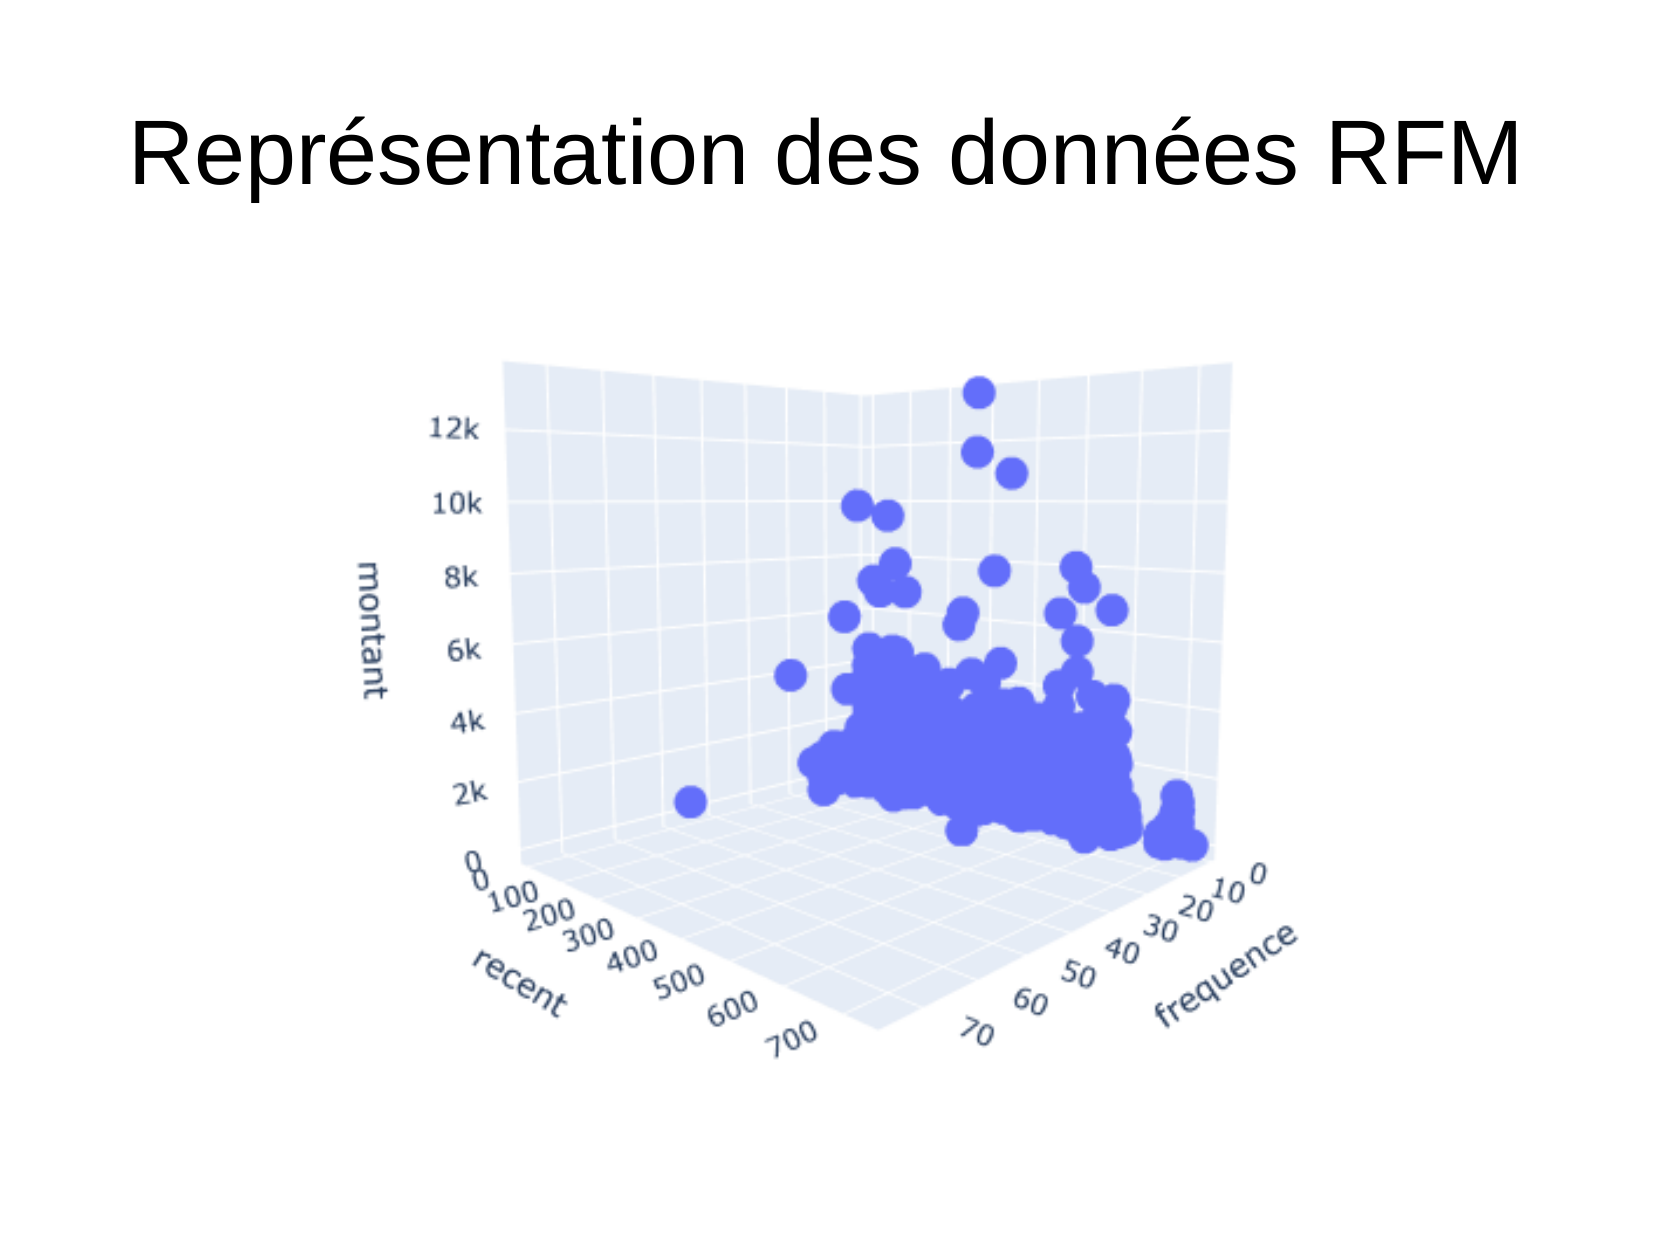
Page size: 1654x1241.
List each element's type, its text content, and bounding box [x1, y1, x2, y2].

picture [299, 290, 1355, 1109]
title Représentation des données RFM [82, 49, 1571, 257]
